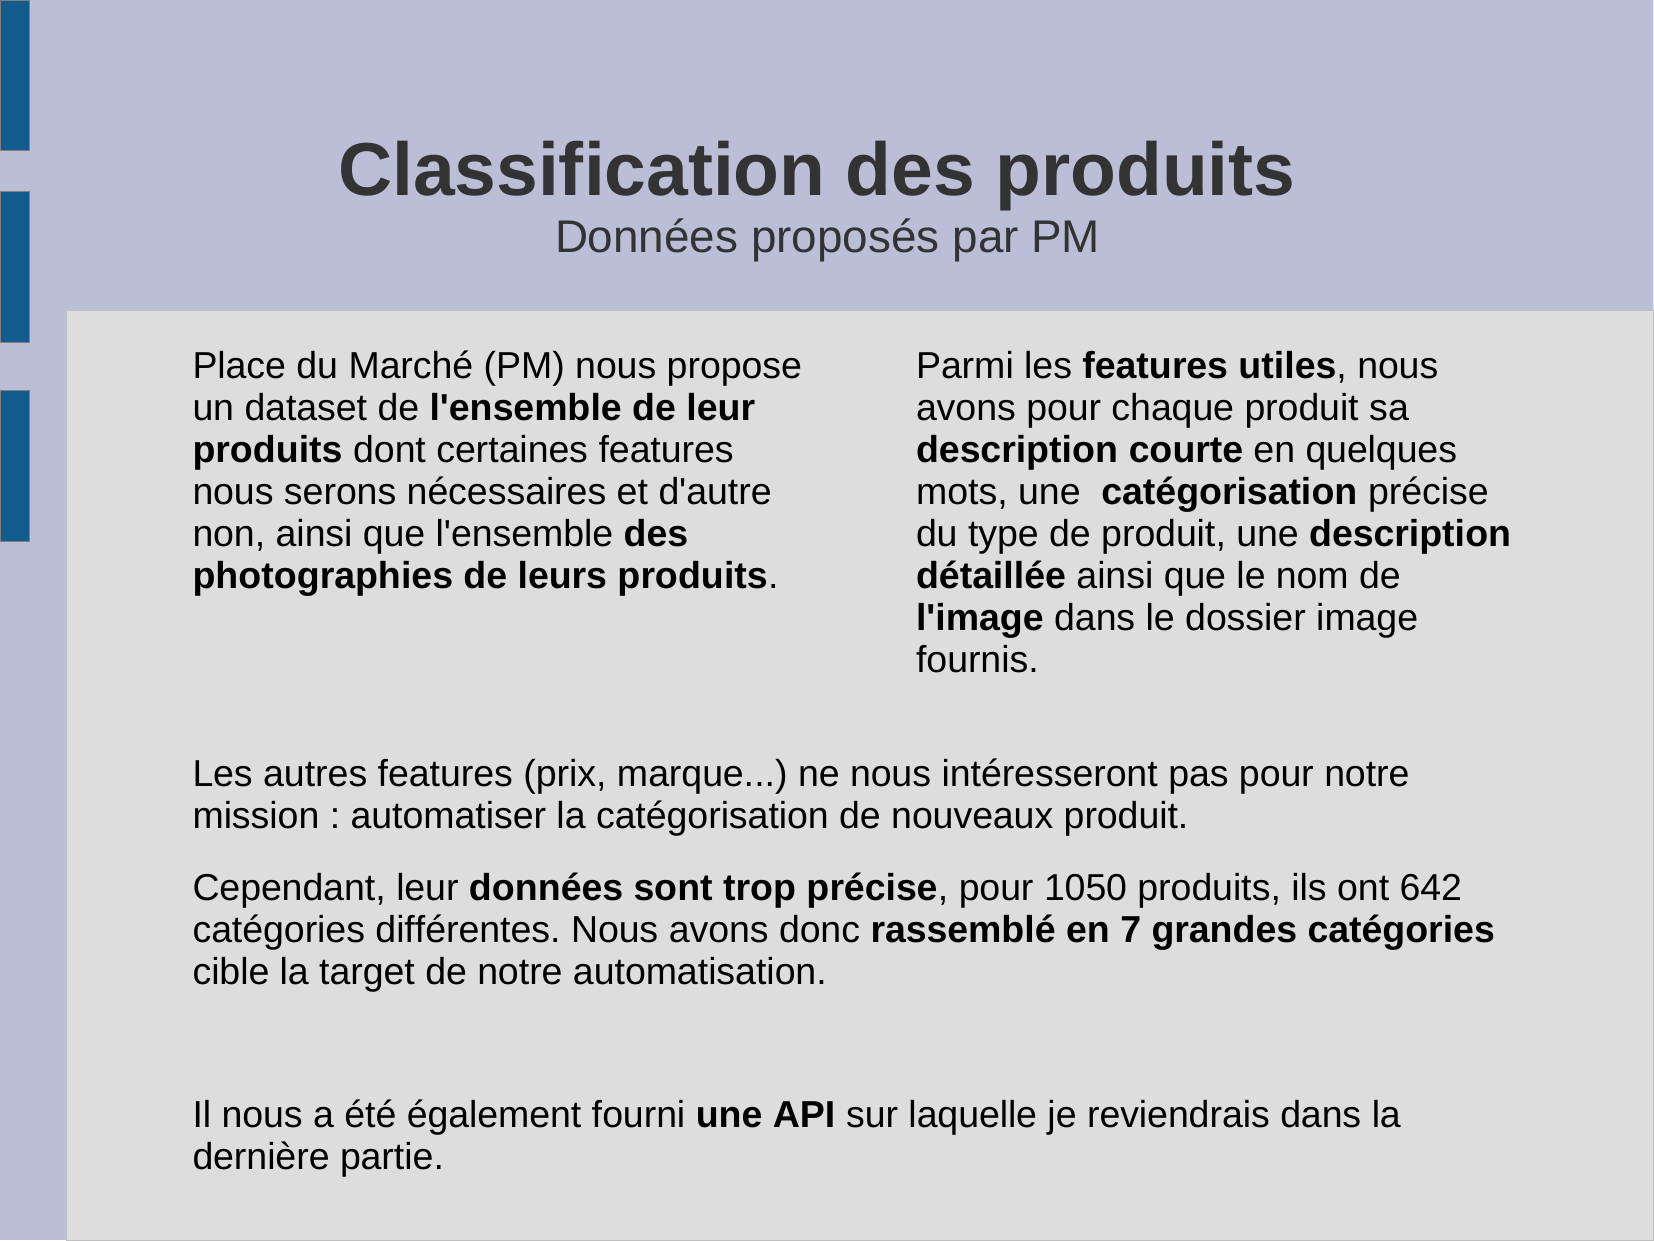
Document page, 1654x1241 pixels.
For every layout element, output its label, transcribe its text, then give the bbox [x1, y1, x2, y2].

title Classification des produits Données proposés par PM [121, 91, 1534, 299]
list Les autres features (prix, marque...) ne nous intéresseront pas pour notre mission : automatiser la catégorisation de nouveaux produit. Cependant, leur données sont trop précise, pour 1050 produits, ils ont 642 catégories différentes. Nous avons donc rassemblé en 7 grandes catégories cible la target de notre automatisation. Il nous a été également fourni une API sur laquelle je reviendrais dans la dernière partie. [121, 752, 1534, 1182]
list Parmi les features utiles, nous avons pour chaque produit sa description courte en quelques mots, une catégorisation précise du type de produit, une description détaillée ainsi que le nom de l'image dans le dossier image fournis. [845, 344, 1535, 718]
list Place du Marché (PM) nous propose un dataset de l'ensemble de leur produits dont certaines features nous serons nécessaires et d'autre non, ainsi que l'ensemble des photographies de leurs produits. [121, 344, 811, 718]
